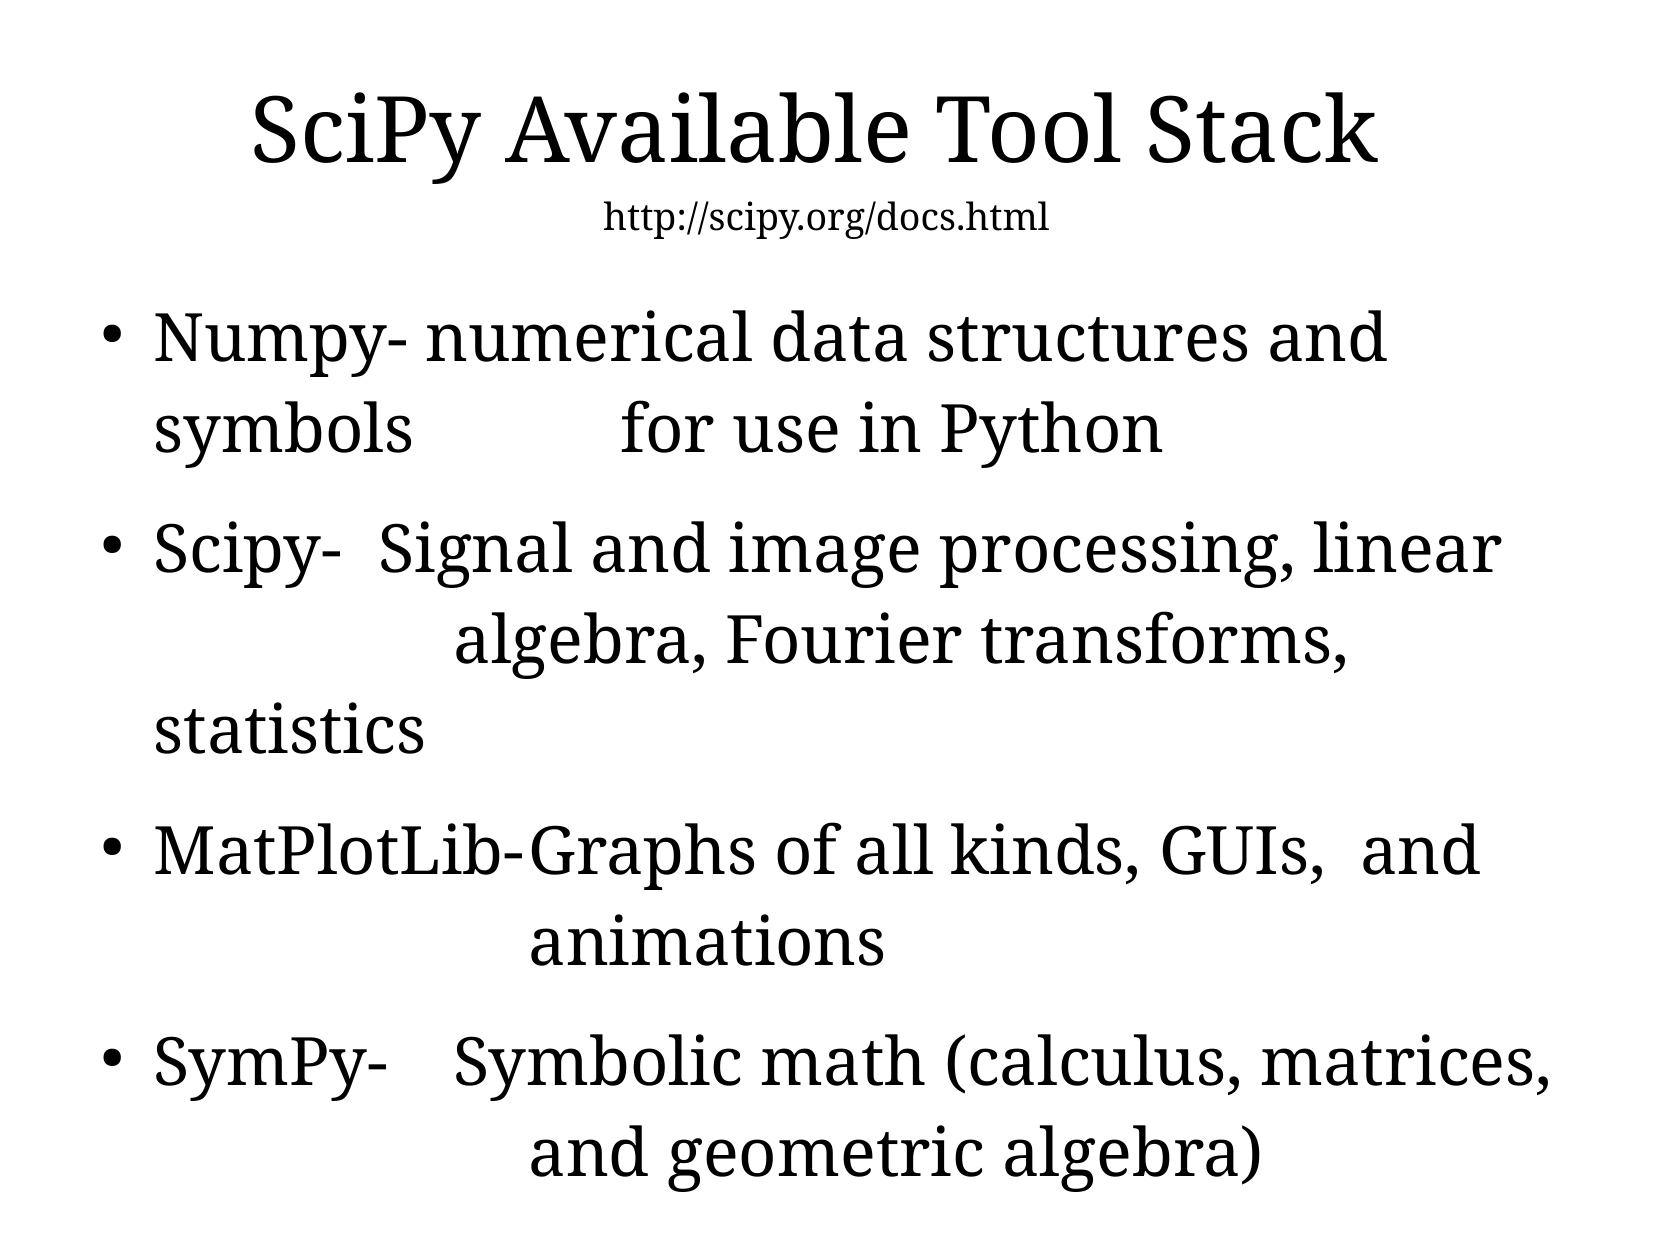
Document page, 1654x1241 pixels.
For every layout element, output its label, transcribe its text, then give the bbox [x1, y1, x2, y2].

list Numpy- numerical data structures and symbols for use in Python Scipy- Signal and image processing, linear algebra, Fourier transforms, statistics MatPlotLib- Graphs of all kinds, GUIs, and animations SymPy- Symbolic math (calculus, matrices, and geometric algebra) Pandas- Easy data file processing from many filetypes [82, 290, 1571, 1241]
title SciPy Available Tool Stack http://scipy.org/docs.html [82, 49, 1571, 257]
